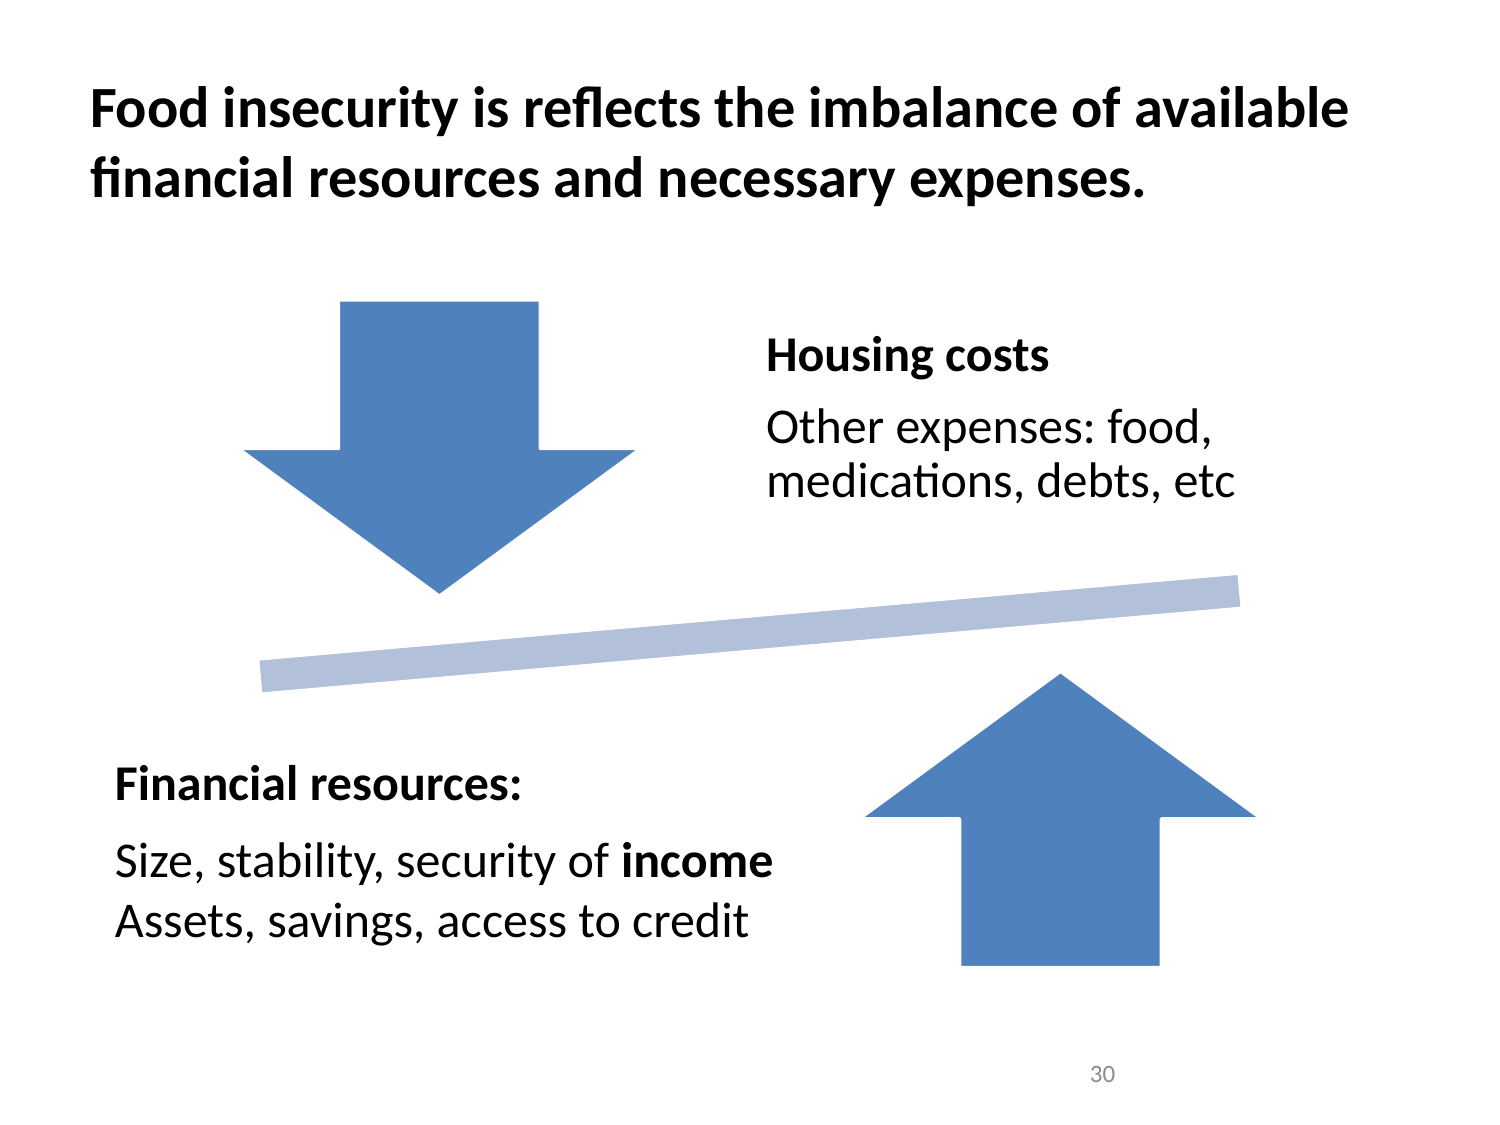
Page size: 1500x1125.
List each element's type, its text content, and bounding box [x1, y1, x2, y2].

text_box Financial resources: Size, stability, security of income Assets, savings, access to credit [86, 693, 900, 1005]
slide_number <number> [1074, 1042, 1425, 1103]
text_box [236, 299, 642, 597]
text_box [257, 575, 1243, 693]
text_box [900, 670, 1263, 968]
title Food insecurity is reflects the imbalance of available financial resources and necessary expenses. [75, 45, 1425, 233]
text_box Housing costs Other expenses: food, medications, debts, etc [738, 262, 1275, 575]
